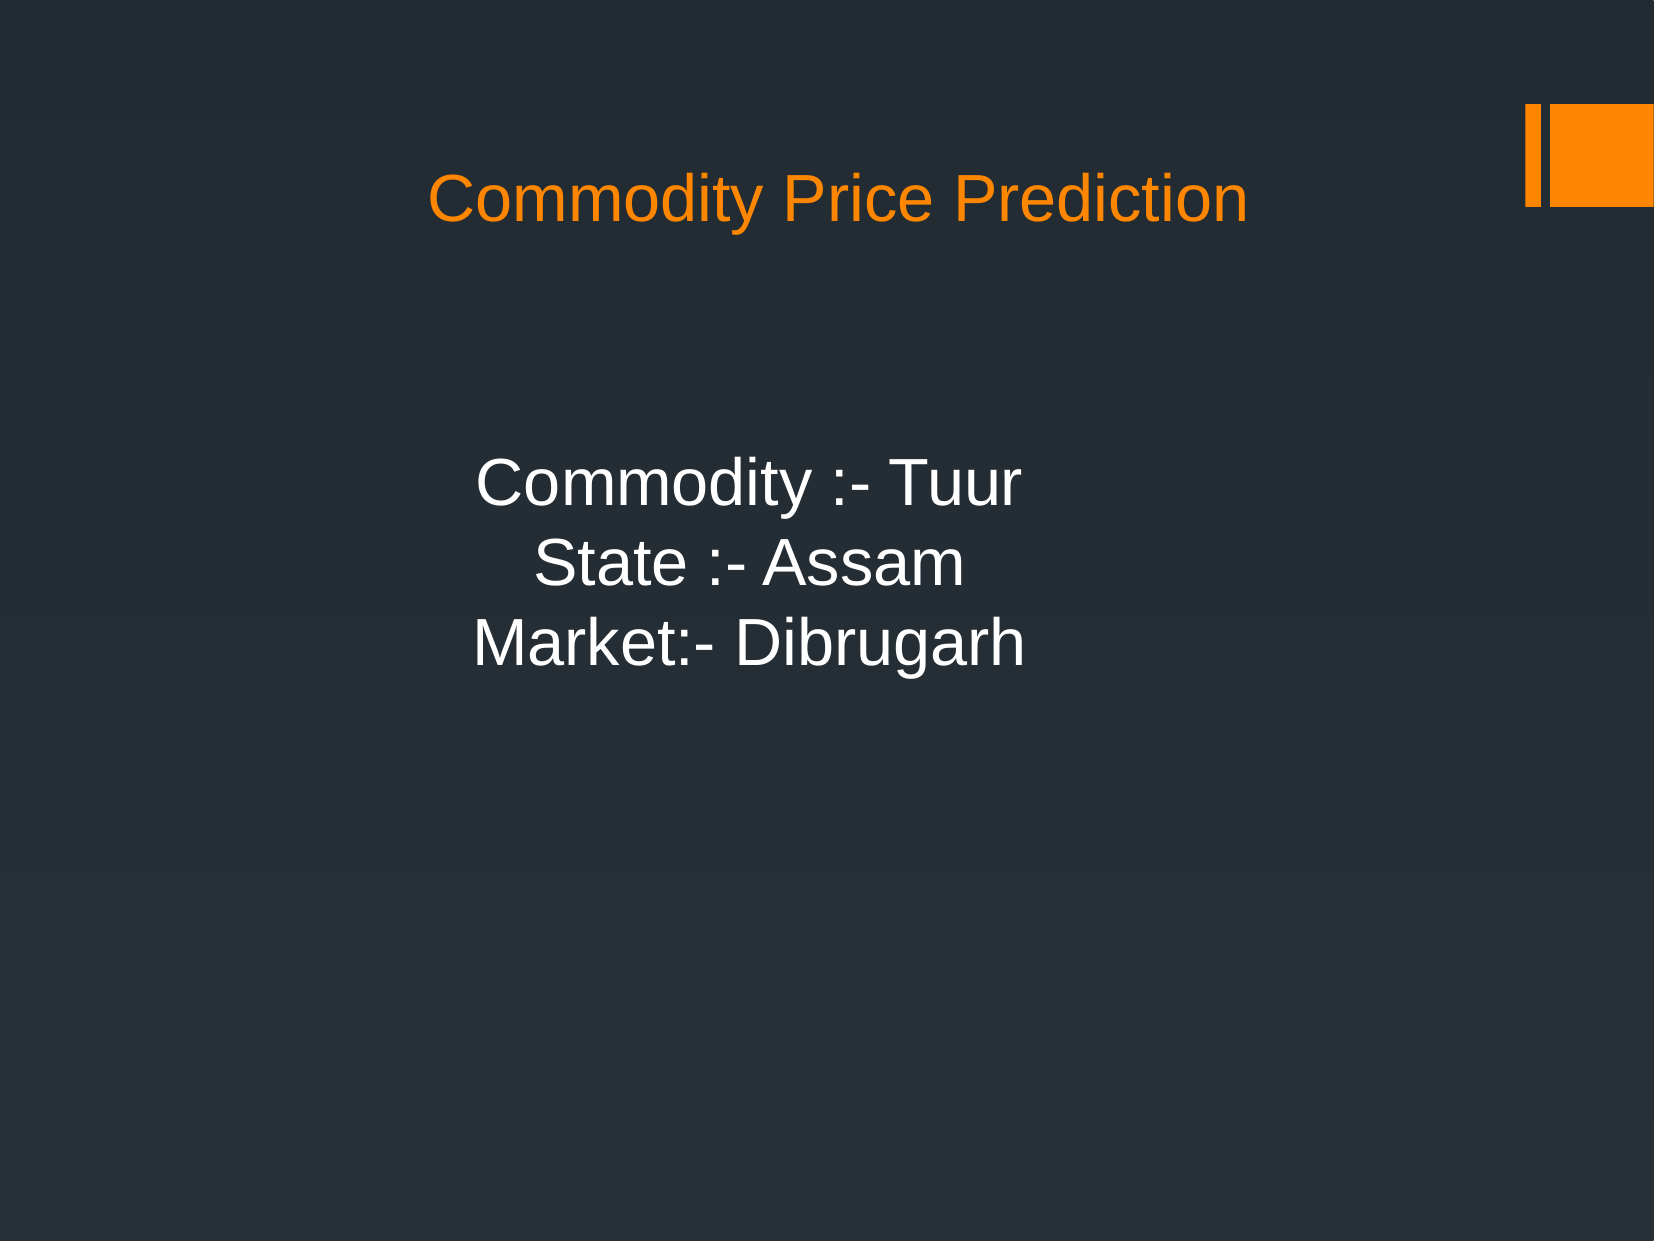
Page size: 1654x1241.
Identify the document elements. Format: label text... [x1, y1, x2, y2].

text_box Commodity Price Prediction [154, 148, 1311, 243]
text_box Commodity :- Tuur State :- Assam Market:- Dibrugarh [260, 431, 1240, 686]
